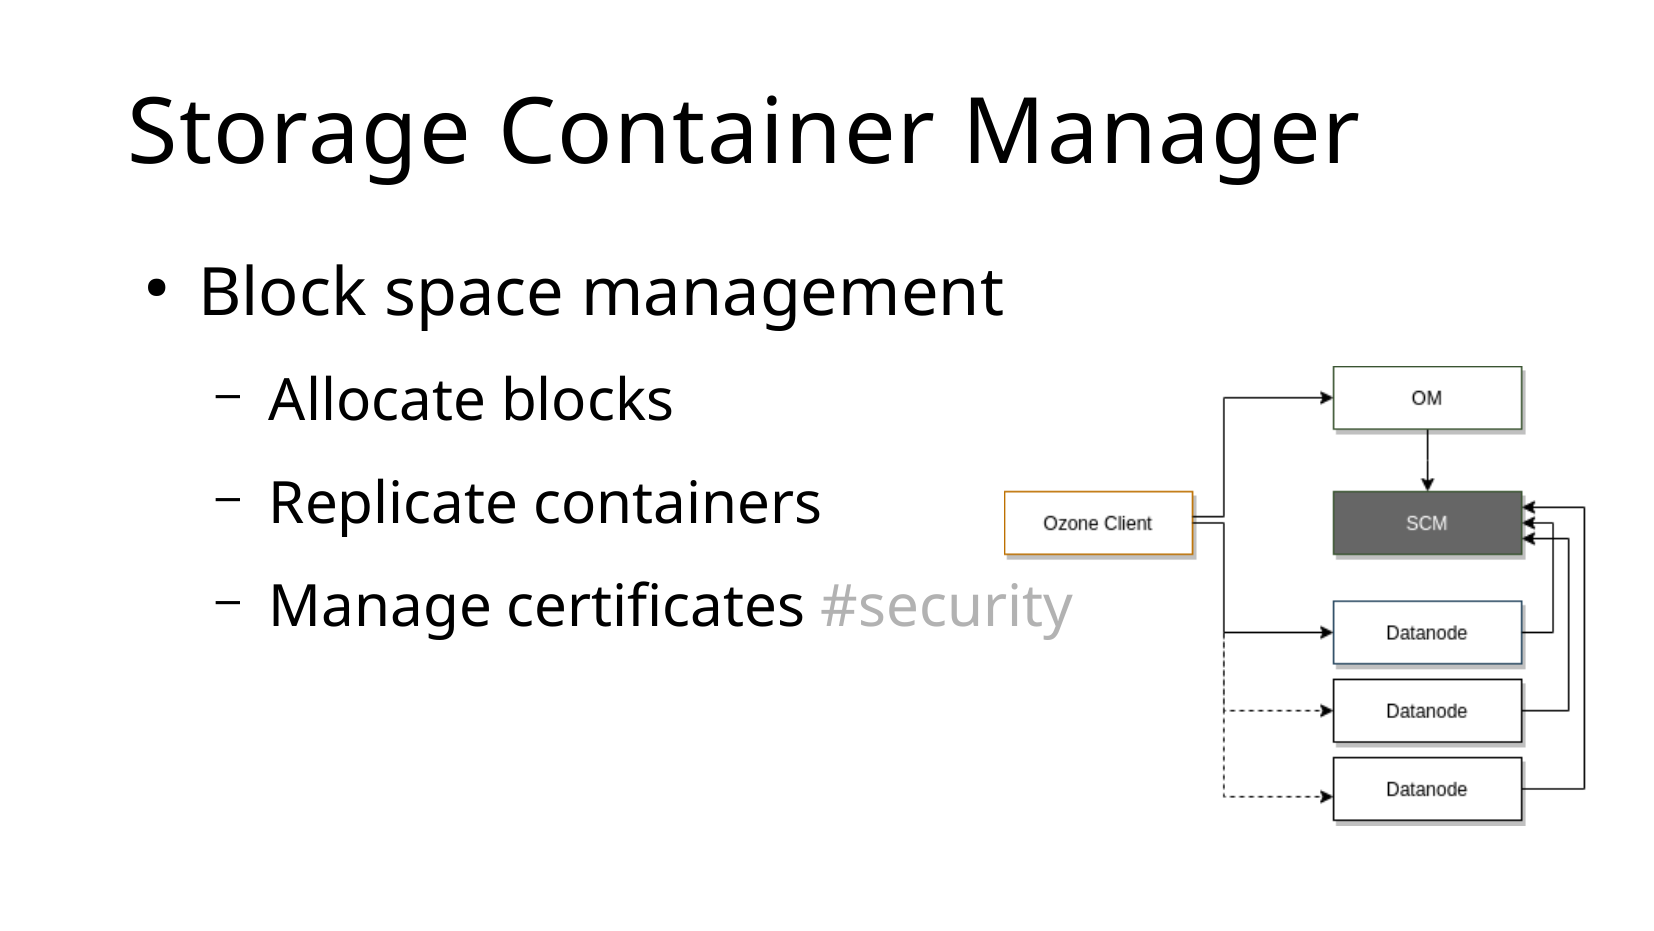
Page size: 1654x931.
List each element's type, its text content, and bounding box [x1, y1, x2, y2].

title Storage Container Manager [127, 69, 1654, 187]
list Block space management Allocate blocks Replicate containers Manage certificates #security [127, 244, 1527, 784]
picture [1004, 366, 1598, 826]
